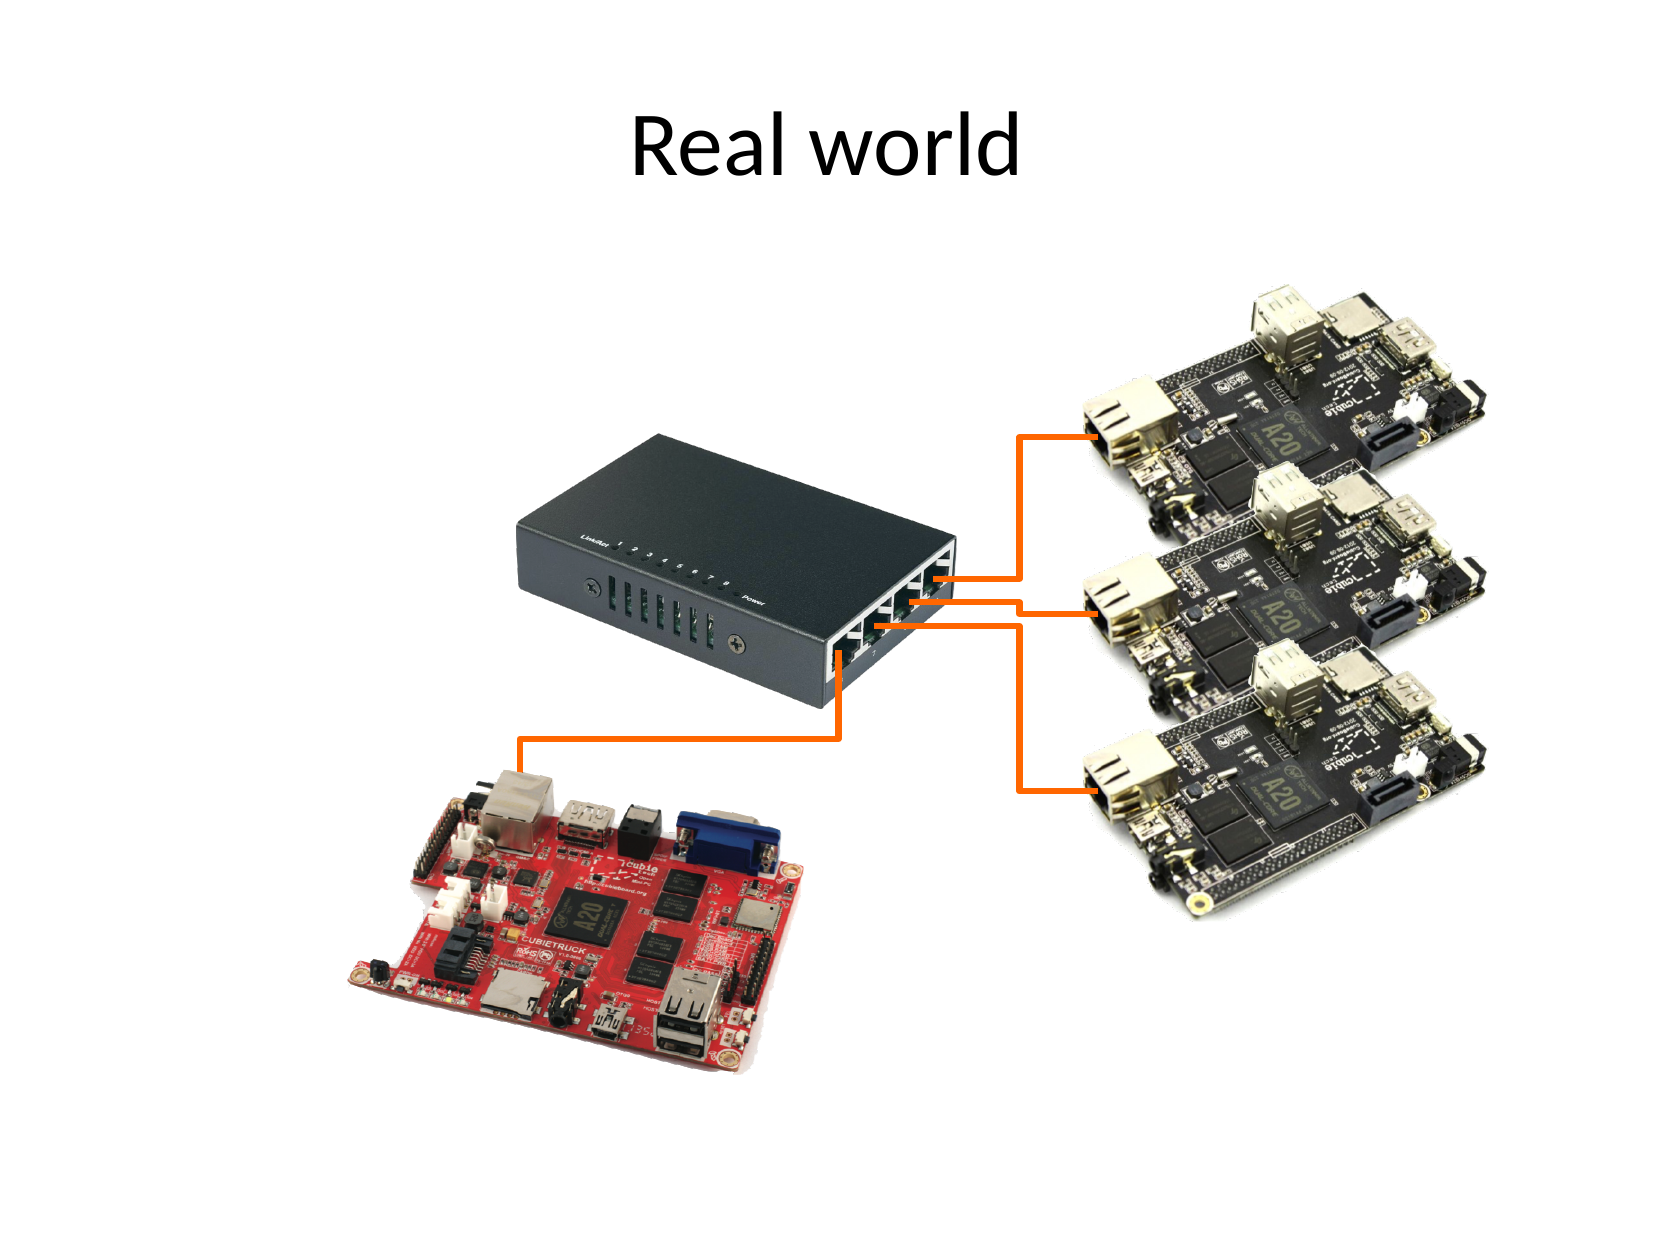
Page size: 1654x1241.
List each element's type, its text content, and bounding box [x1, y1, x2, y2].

picture [347, 769, 804, 1075]
title Real world [82, 49, 1571, 257]
picture [516, 433, 957, 709]
picture [1082, 283, 1489, 922]
